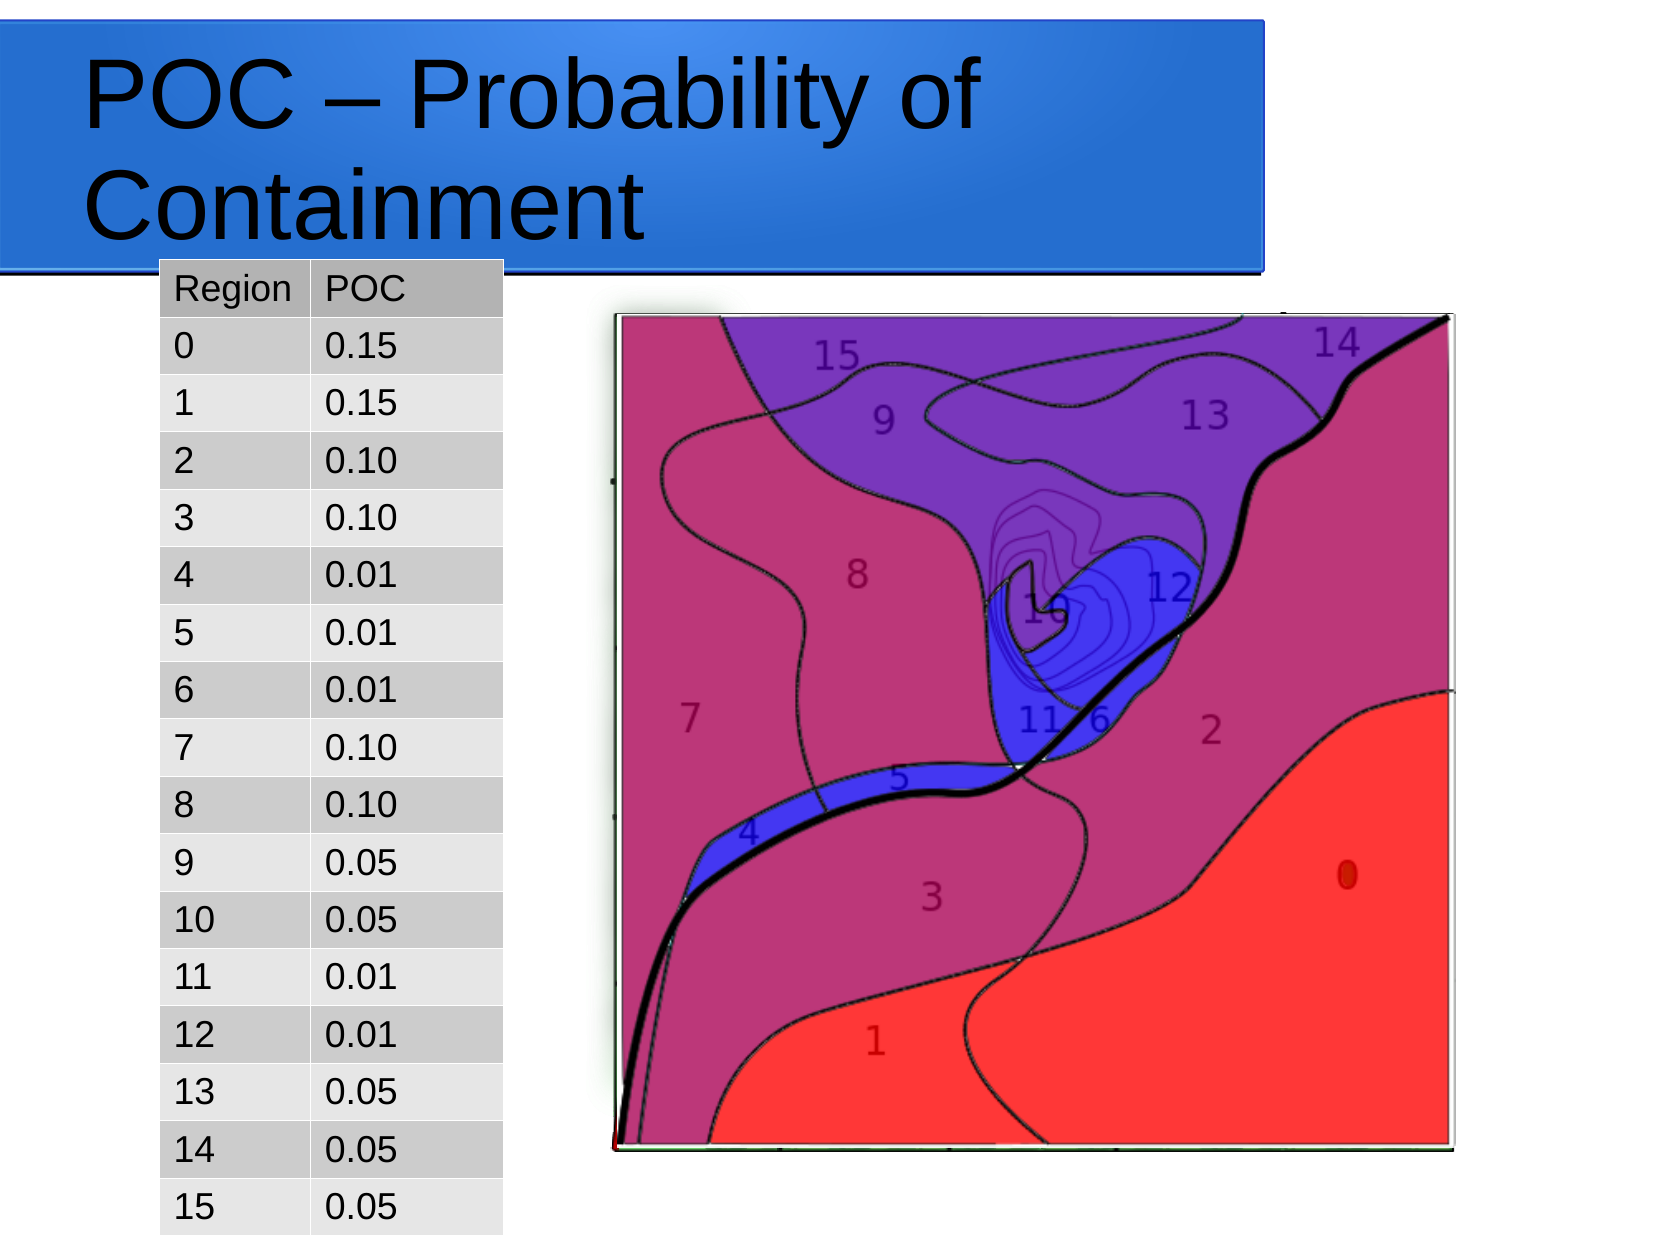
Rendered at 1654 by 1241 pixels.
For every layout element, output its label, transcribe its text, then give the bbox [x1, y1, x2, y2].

picture [586, 285, 1456, 1156]
table_cell 9 [160, 834, 310, 891]
table_cell 0.15 [311, 318, 503, 374]
table_cell 0.01 [311, 605, 503, 661]
table_cell 11 [160, 949, 310, 1005]
table_cell 1 [160, 375, 310, 431]
table_cell 0.01 [311, 547, 503, 604]
table_cell 7 [160, 719, 310, 776]
table_header POC [311, 260, 503, 317]
table_cell 0.10 [311, 777, 503, 833]
table_cell 0.01 [311, 949, 503, 1005]
title POC – Probability of Containment [82, 38, 1235, 261]
table_cell 0 [160, 318, 310, 374]
table_cell 6 [160, 662, 310, 718]
table_cell 8 [160, 777, 310, 833]
table_cell 0.10 [311, 719, 503, 776]
table_cell 0.01 [311, 662, 503, 718]
table_cell 0.10 [311, 490, 503, 546]
table_cell 4 [160, 547, 310, 604]
table_cell 12 [160, 1006, 310, 1063]
table_cell 0.05 [311, 1121, 503, 1178]
table_cell 0.05 [311, 834, 503, 891]
table_cell 14 [160, 1121, 310, 1178]
table_cell 5 [160, 605, 310, 661]
table_cell 0.05 [311, 892, 503, 948]
table_cell 10 [160, 892, 310, 948]
table_cell 0.05 [311, 1064, 503, 1120]
table_cell 13 [160, 1064, 310, 1120]
table_header Region [160, 260, 310, 317]
table_cell 15 [160, 1179, 310, 1235]
table_cell 2 [160, 432, 310, 489]
table_cell 0.01 [311, 1006, 503, 1063]
table_cell 0.15 [311, 375, 503, 431]
table_cell 3 [160, 490, 310, 546]
table_cell 0.05 [311, 1179, 503, 1235]
table_cell 0.10 [311, 432, 503, 489]
